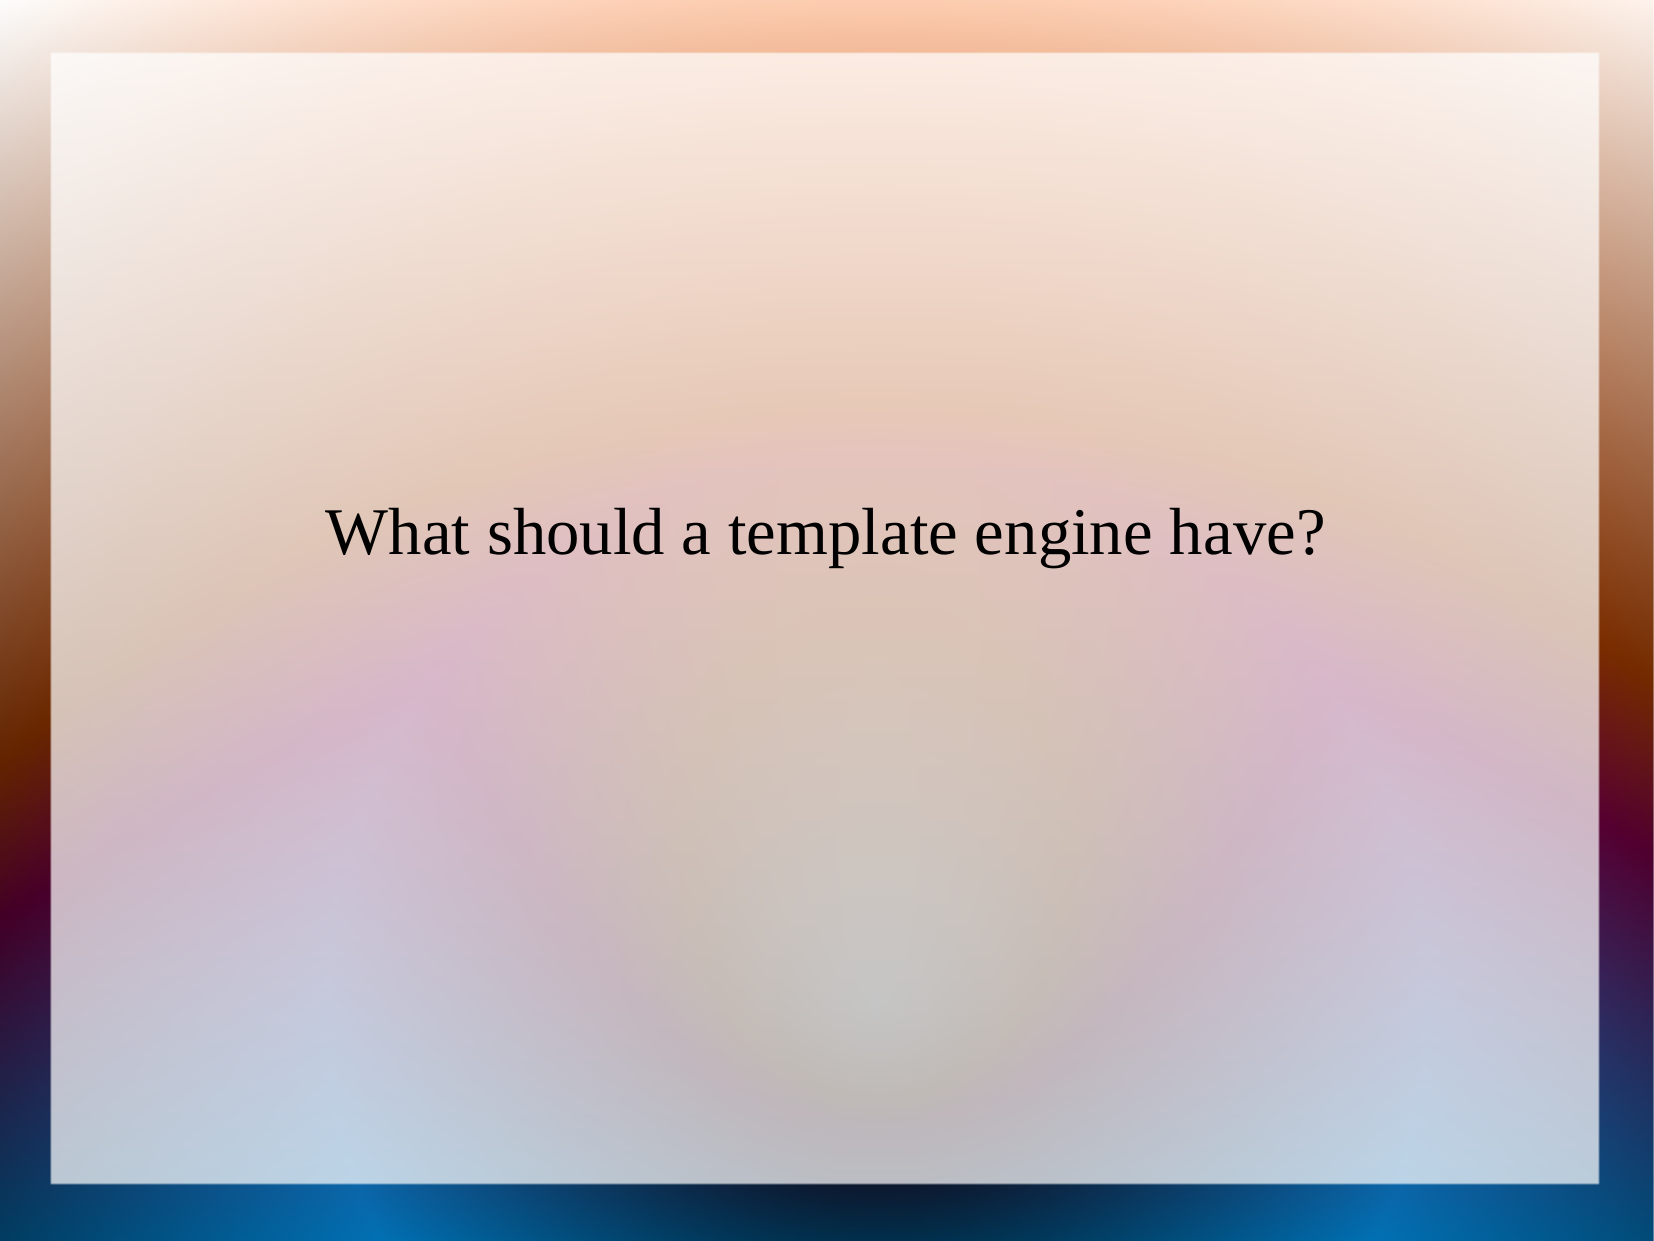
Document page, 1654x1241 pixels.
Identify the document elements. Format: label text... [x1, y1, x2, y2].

picture [0, 0, 1654, 1241]
subtitle What should a template engine have? [82, 55, 1571, 1010]
